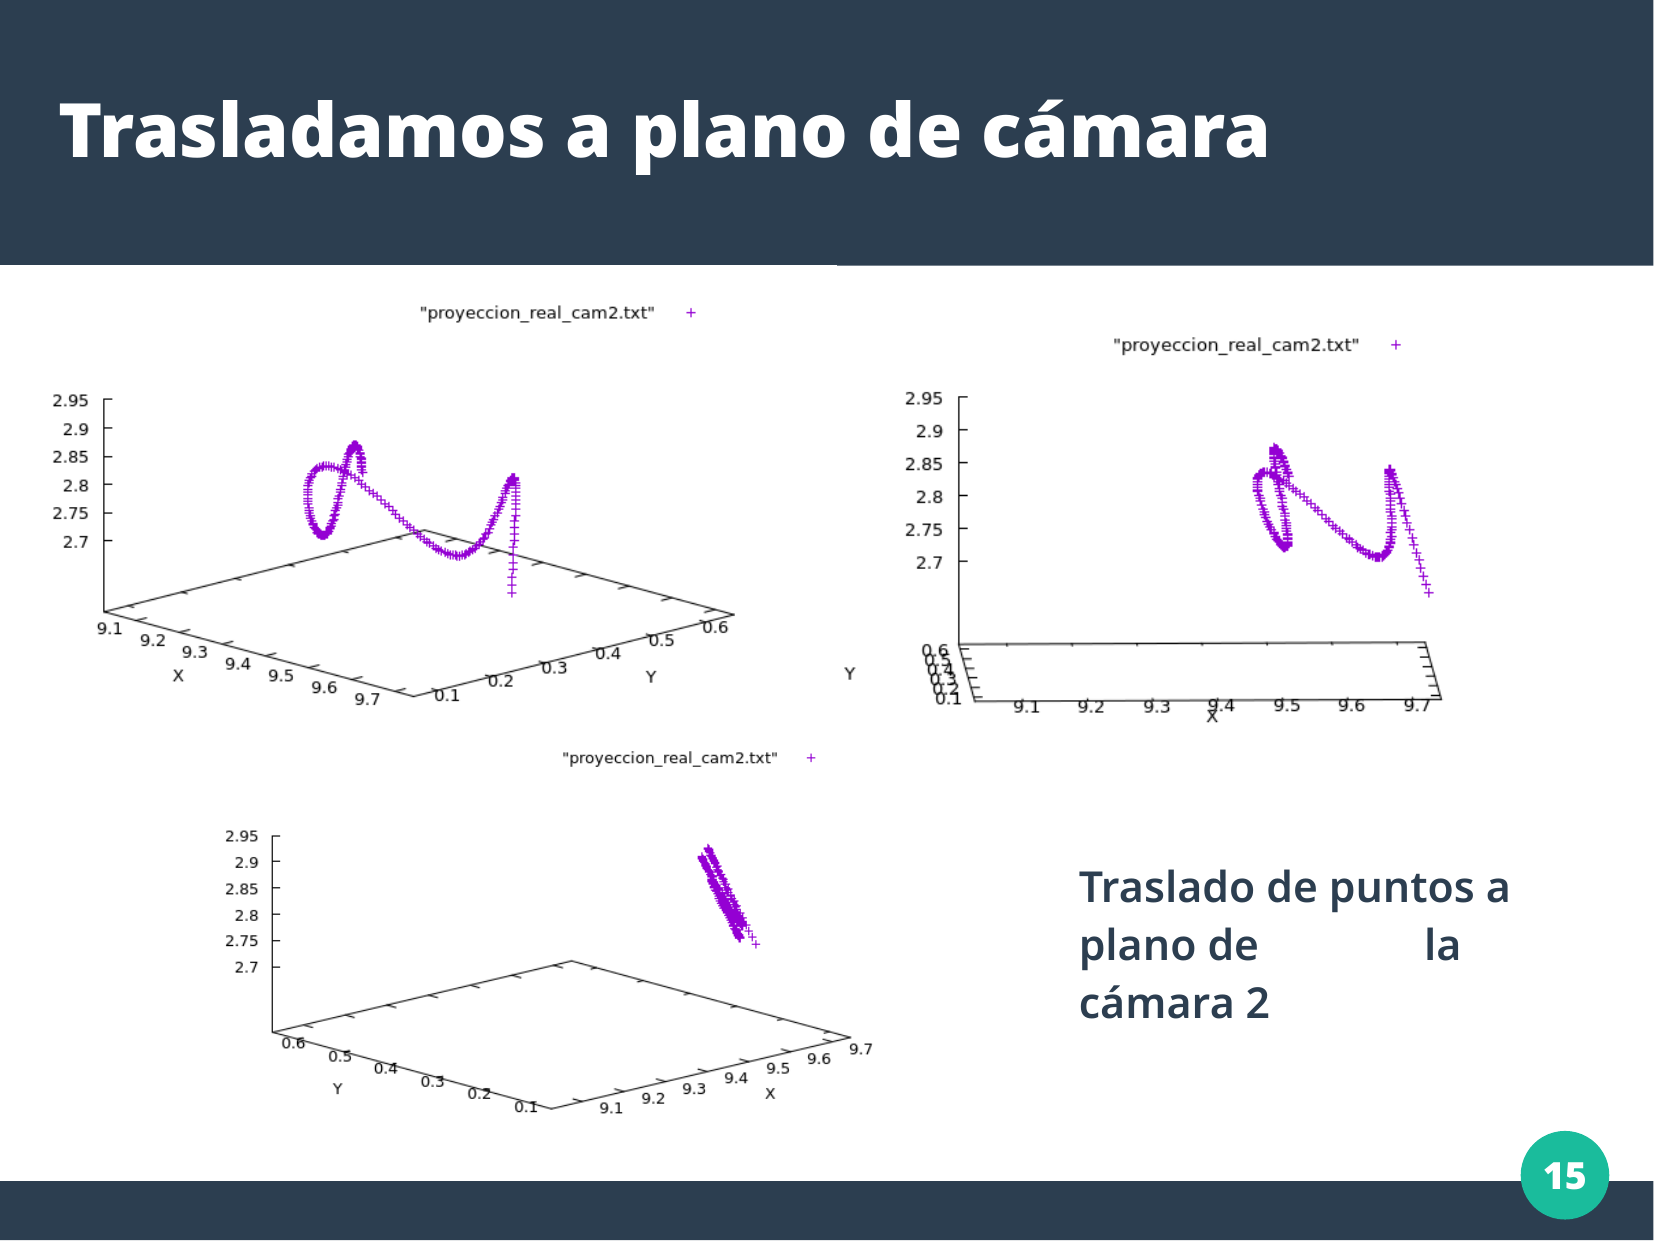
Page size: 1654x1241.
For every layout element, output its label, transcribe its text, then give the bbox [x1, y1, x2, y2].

title Trasladamos a plano de cámara [59, 49, 1595, 207]
picture [0, 265, 1638, 1176]
list Traslado de puntos a plano de la cámara 2 [1033, 856, 1536, 1034]
